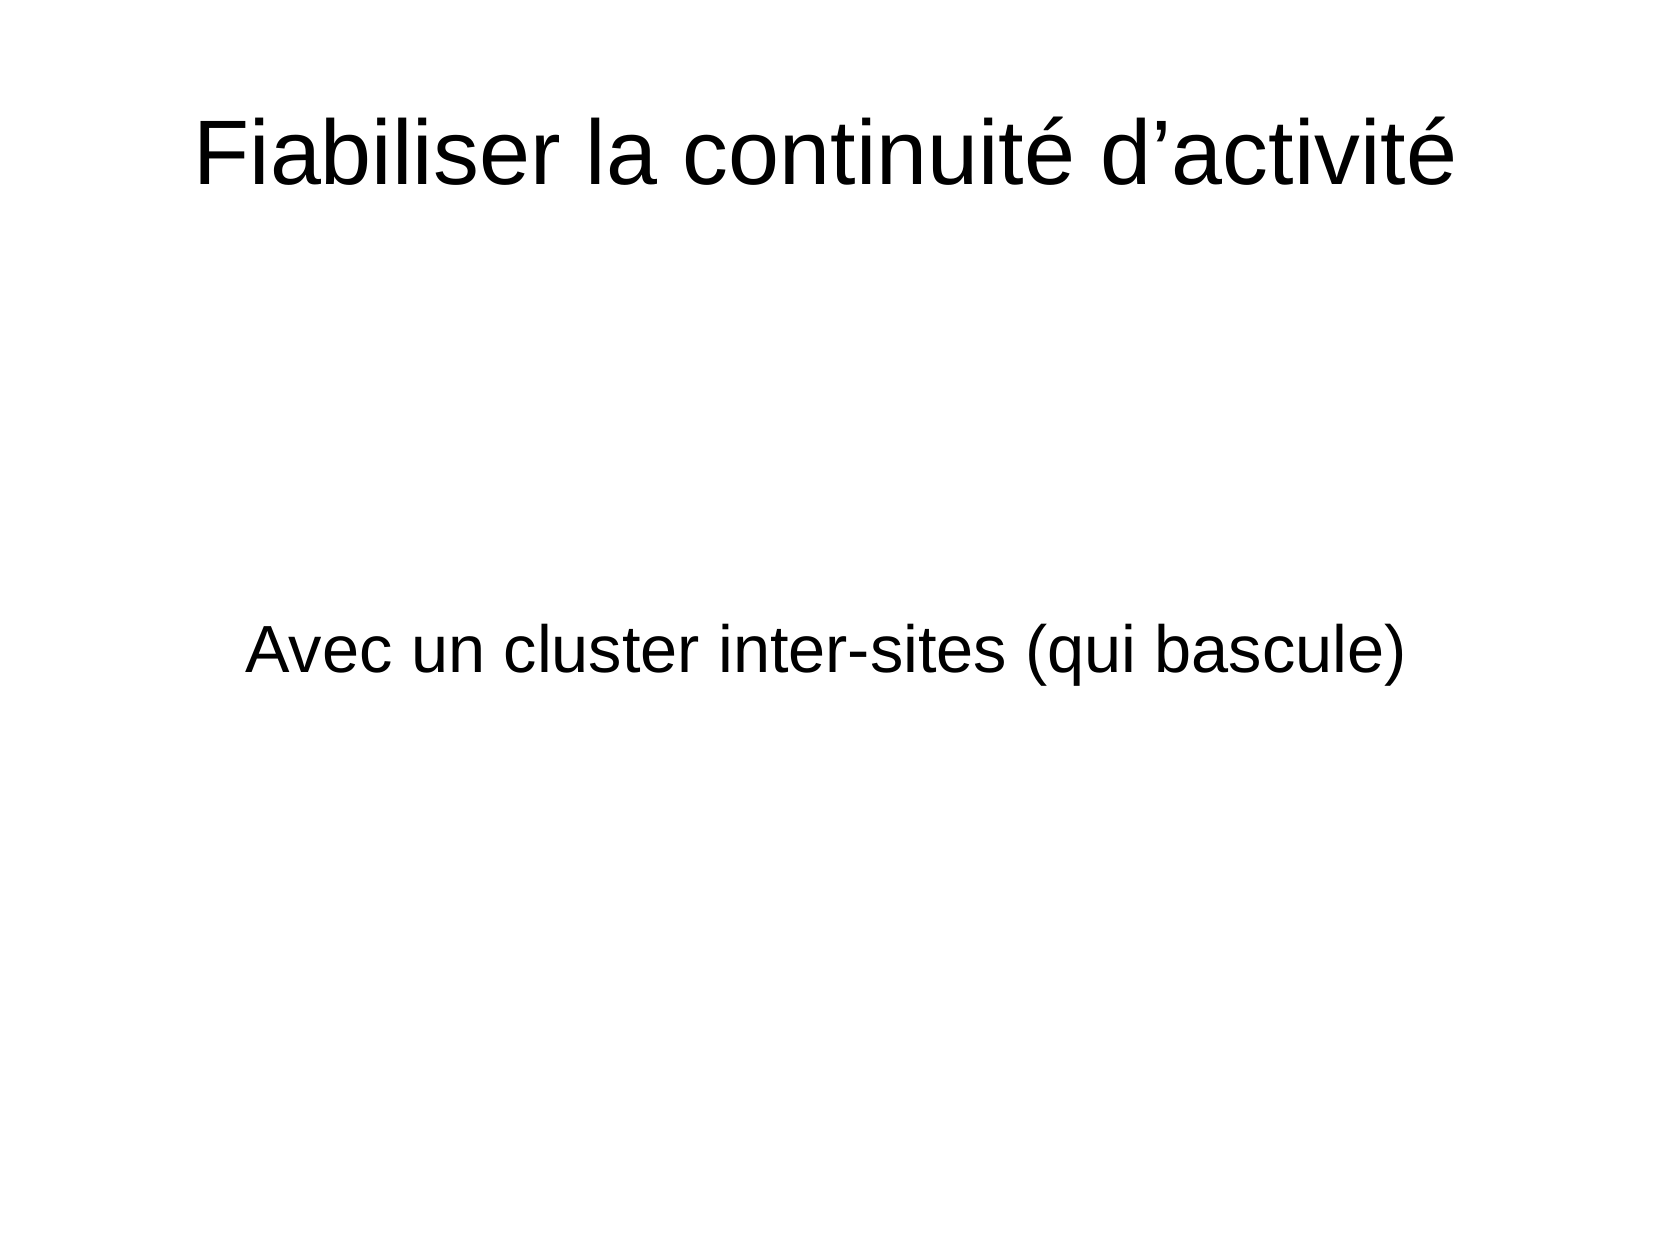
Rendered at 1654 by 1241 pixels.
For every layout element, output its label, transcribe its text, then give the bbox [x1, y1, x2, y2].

title Fiabiliser la continuité d’activité [82, 49, 1571, 257]
subtitle Avec un cluster inter-sites (qui bascule) [82, 290, 1571, 1010]
